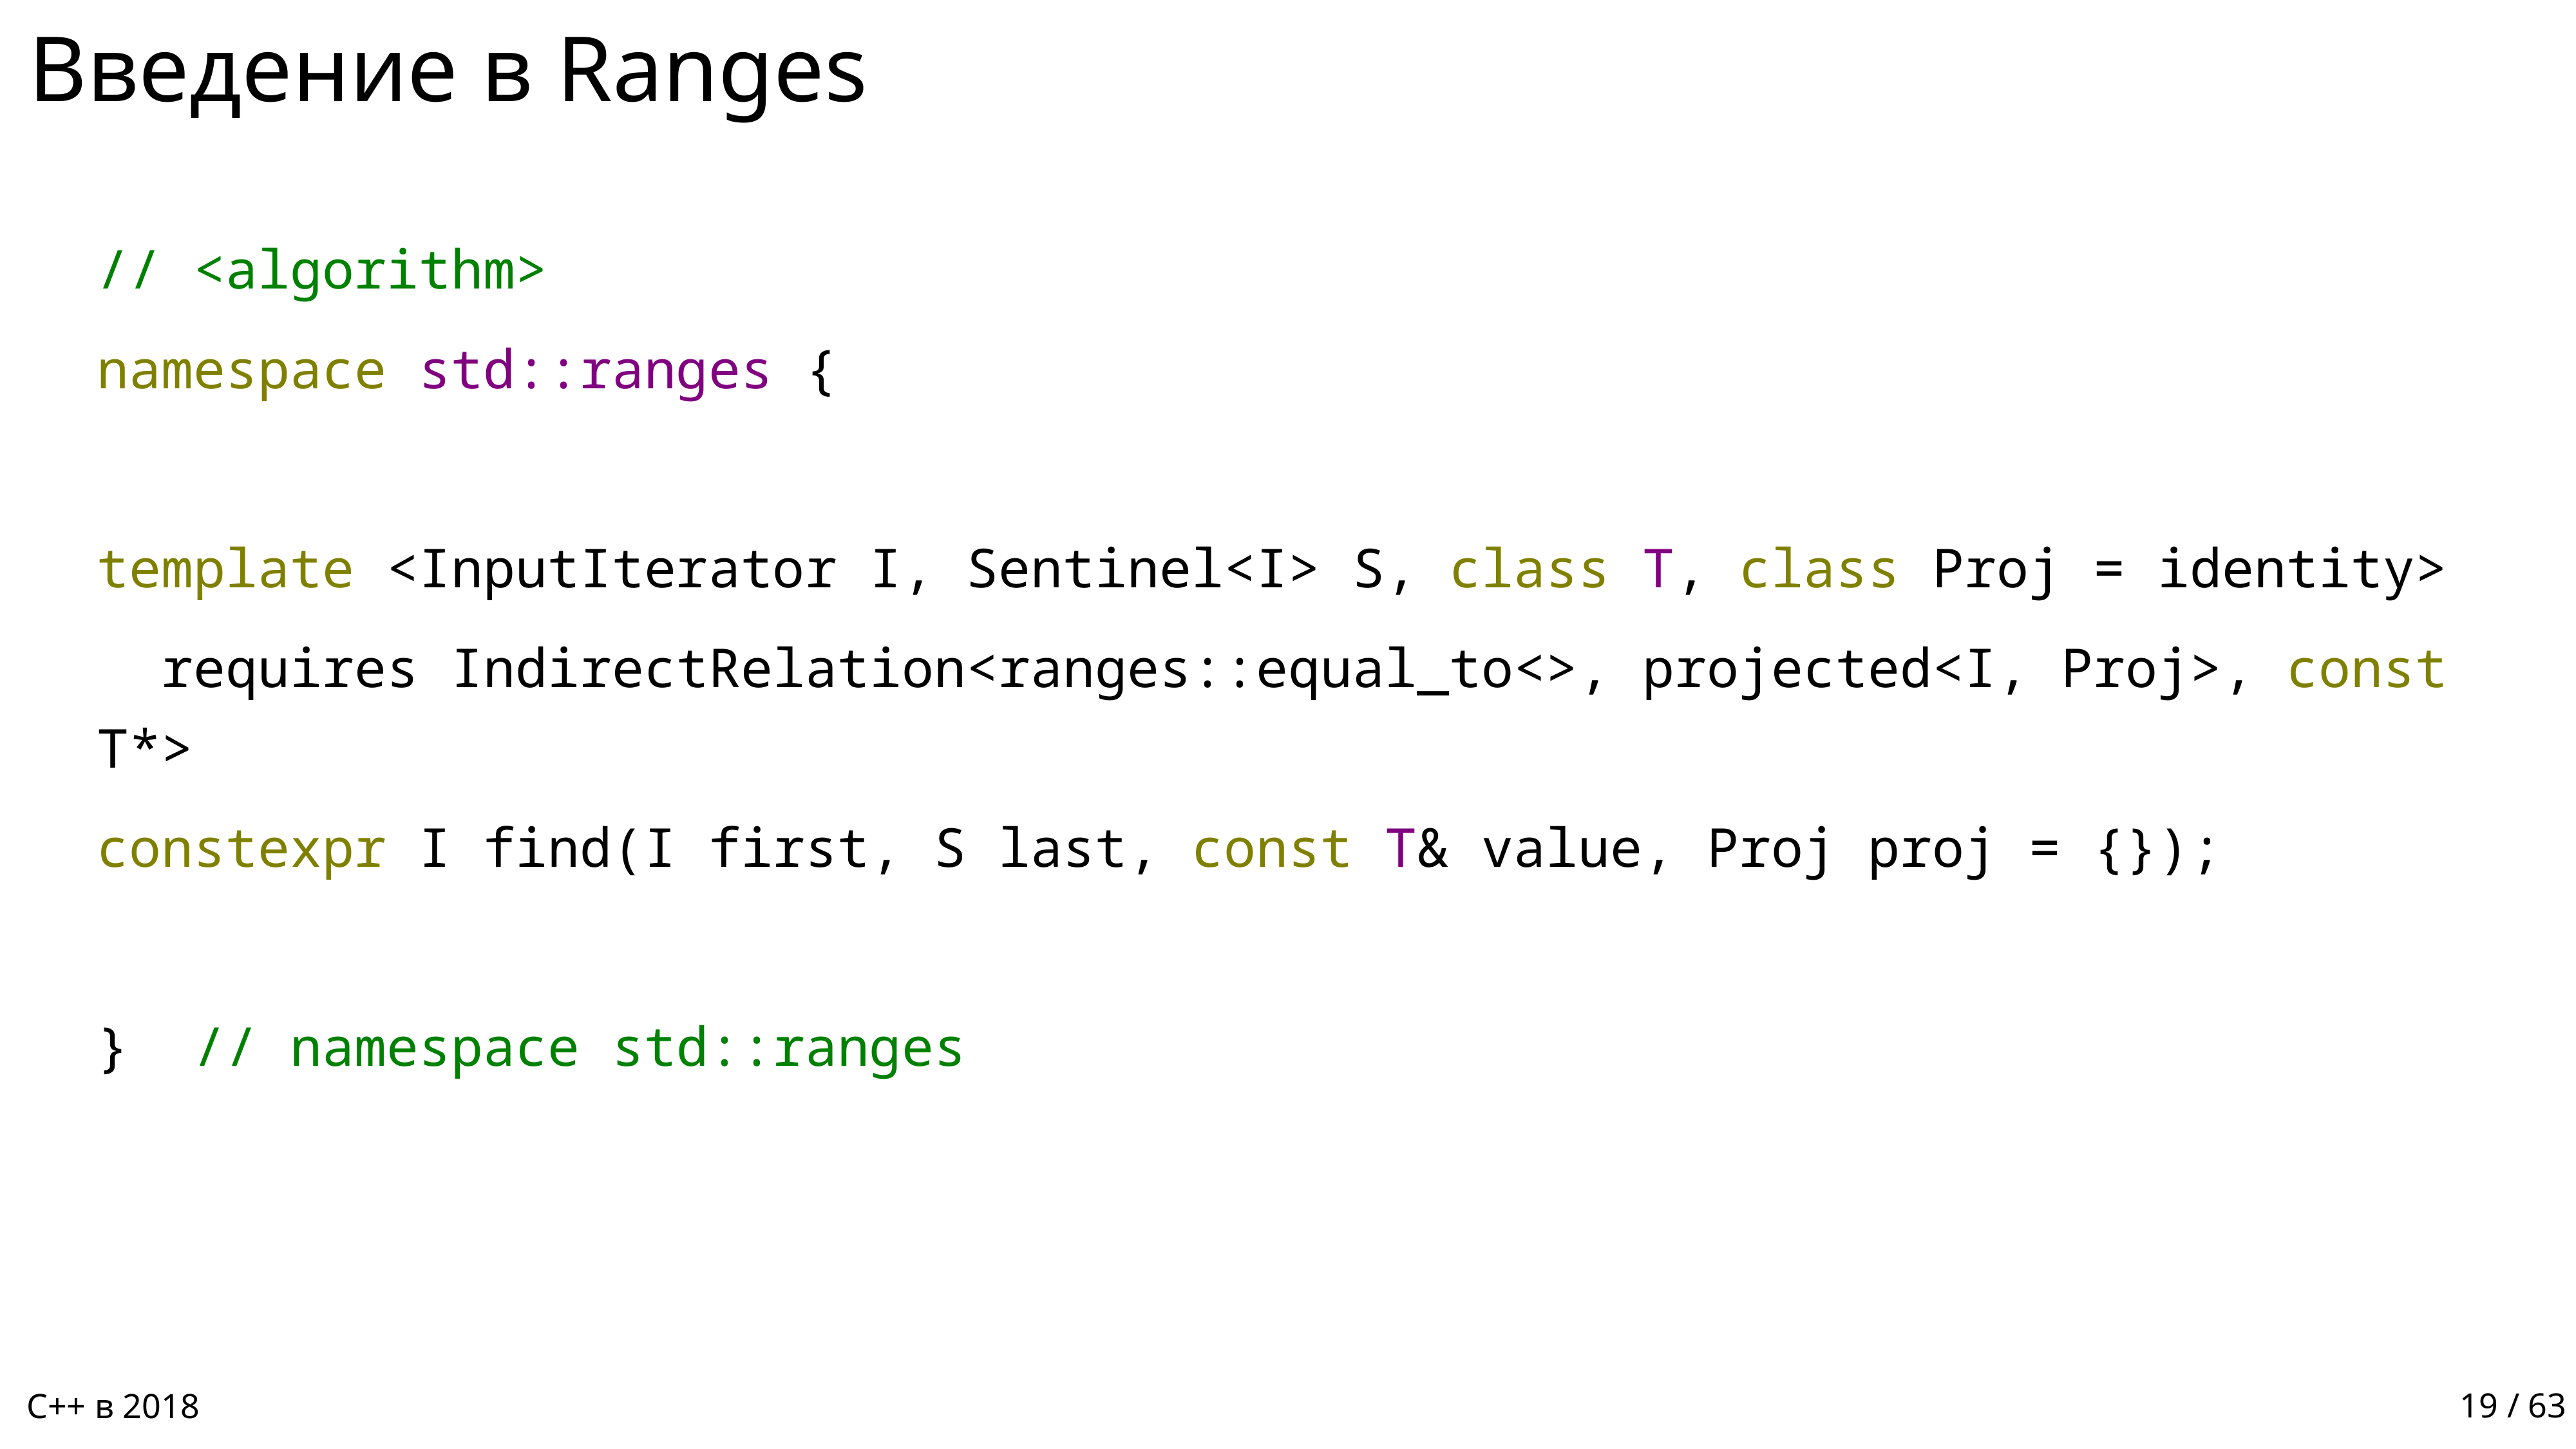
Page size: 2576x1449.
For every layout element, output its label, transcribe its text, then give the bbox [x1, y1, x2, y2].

list C++ в 2018 [17, 1376, 1114, 1431]
list <number> / 63 [1479, 1376, 2576, 1431]
title Введение в Ranges [19, 19, 2551, 155]
list // <algorithm> namespace std::ranges { template <InputIterator I, Sentinel<I> S, class T, class Proj = identity> requires IndirectRelation<ranges::equal_to<>, projected<I, Proj>, const T*> constexpr I find(I first, S last, const T& value, Proj proj = {}); } // namespace std::ranges [87, 214, 2551, 1382]
